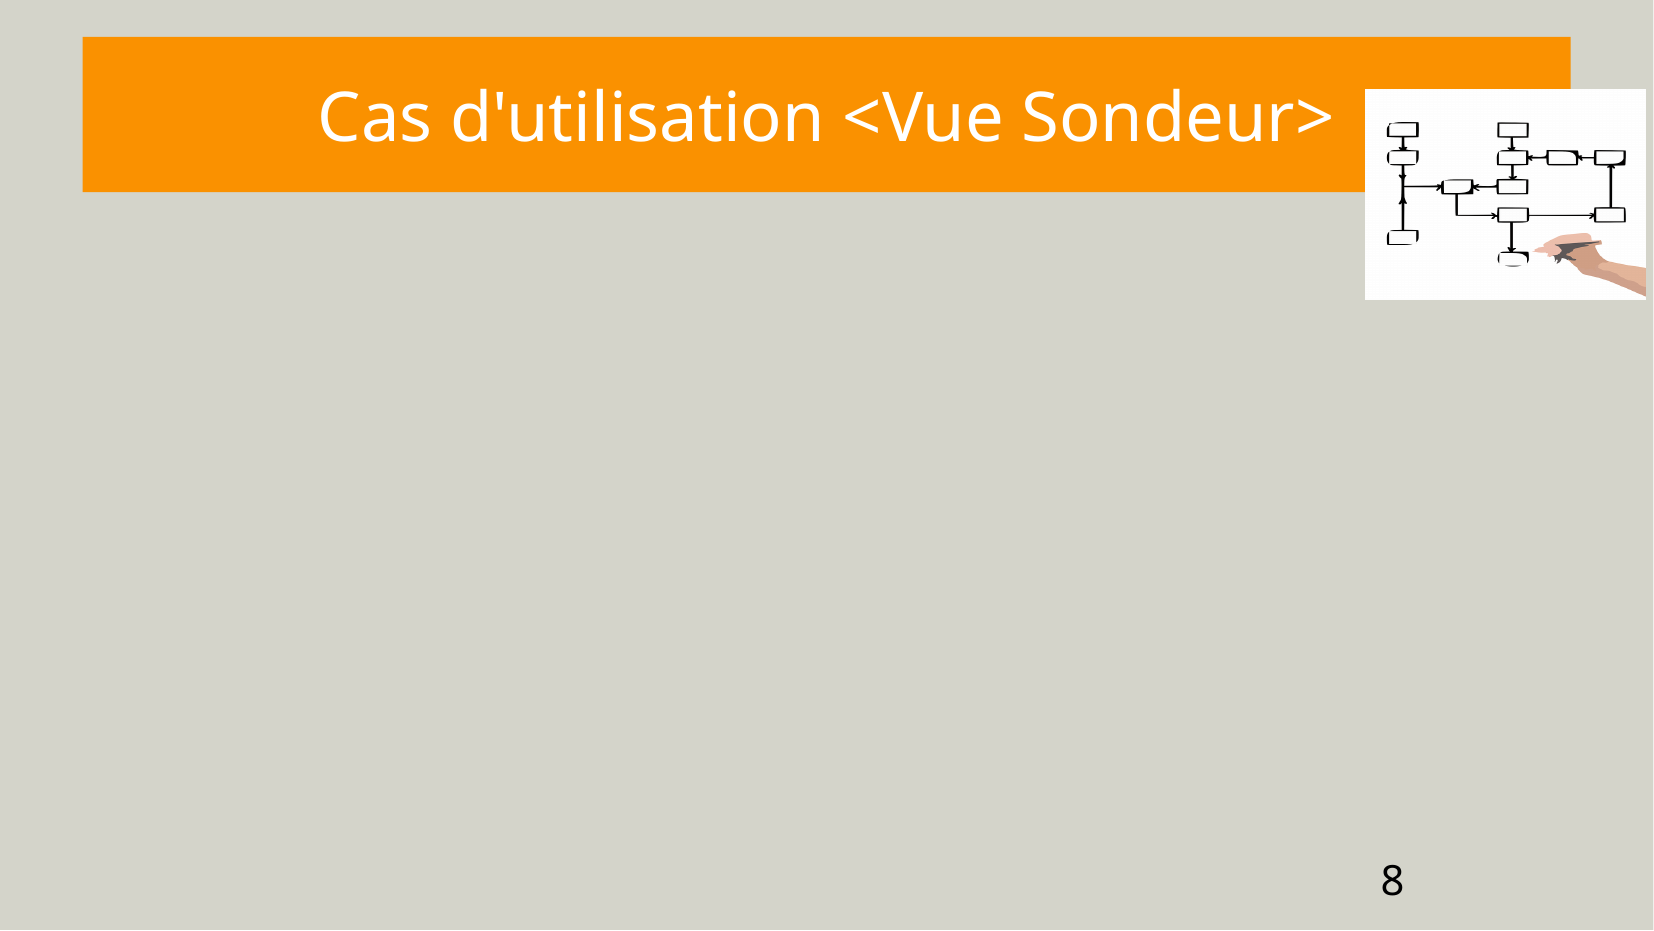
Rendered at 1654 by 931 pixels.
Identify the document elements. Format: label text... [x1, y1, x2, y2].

title Cas d'utilisation <Vue Sondeur> [82, 36, 1571, 193]
picture [1365, 89, 1646, 301]
